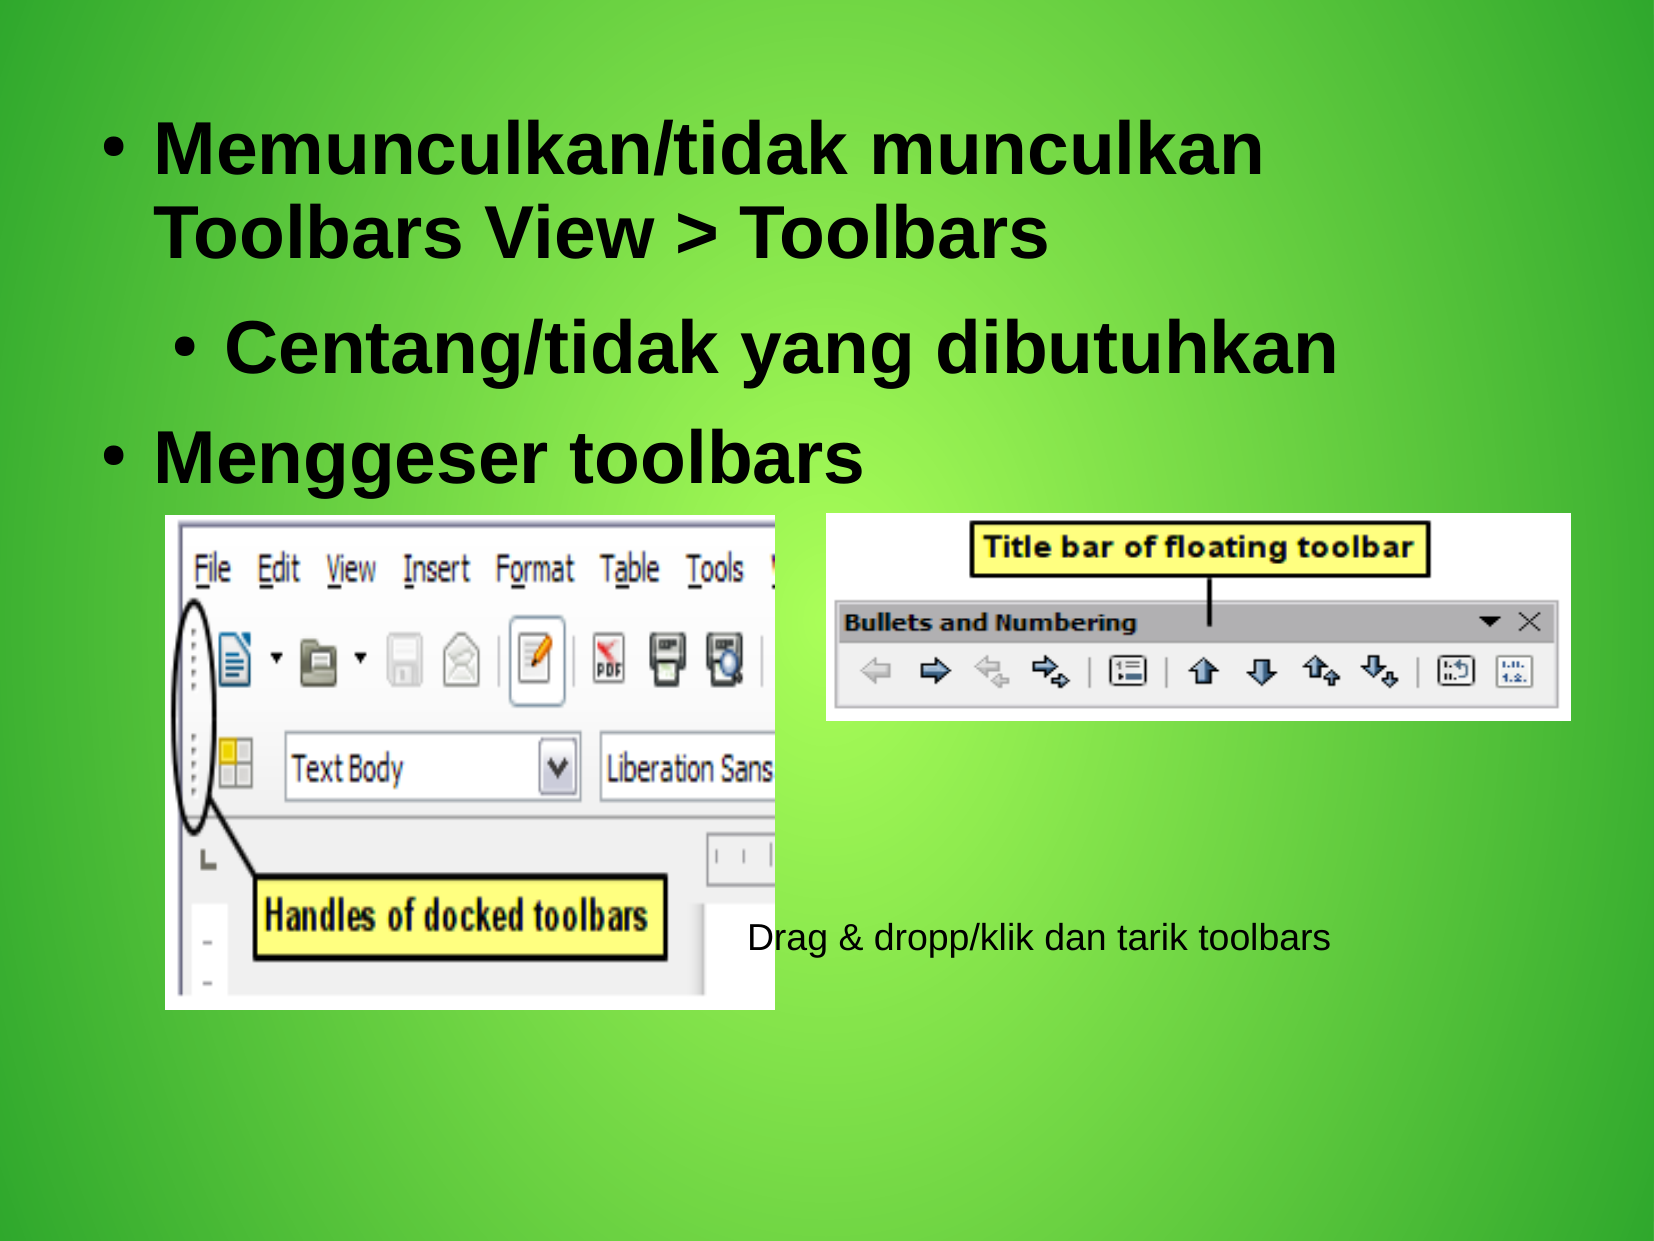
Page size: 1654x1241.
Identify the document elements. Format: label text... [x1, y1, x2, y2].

text_box Drag & dropp/klik dan tarik toolbars [732, 909, 1371, 967]
list Memunculkan/tidak munculkan Toolbars View > Toolbars Centang/tidak yang dibutuhkan Menggeser toolbars [82, 106, 1571, 1010]
picture [165, 515, 775, 1010]
picture [826, 513, 1571, 721]
